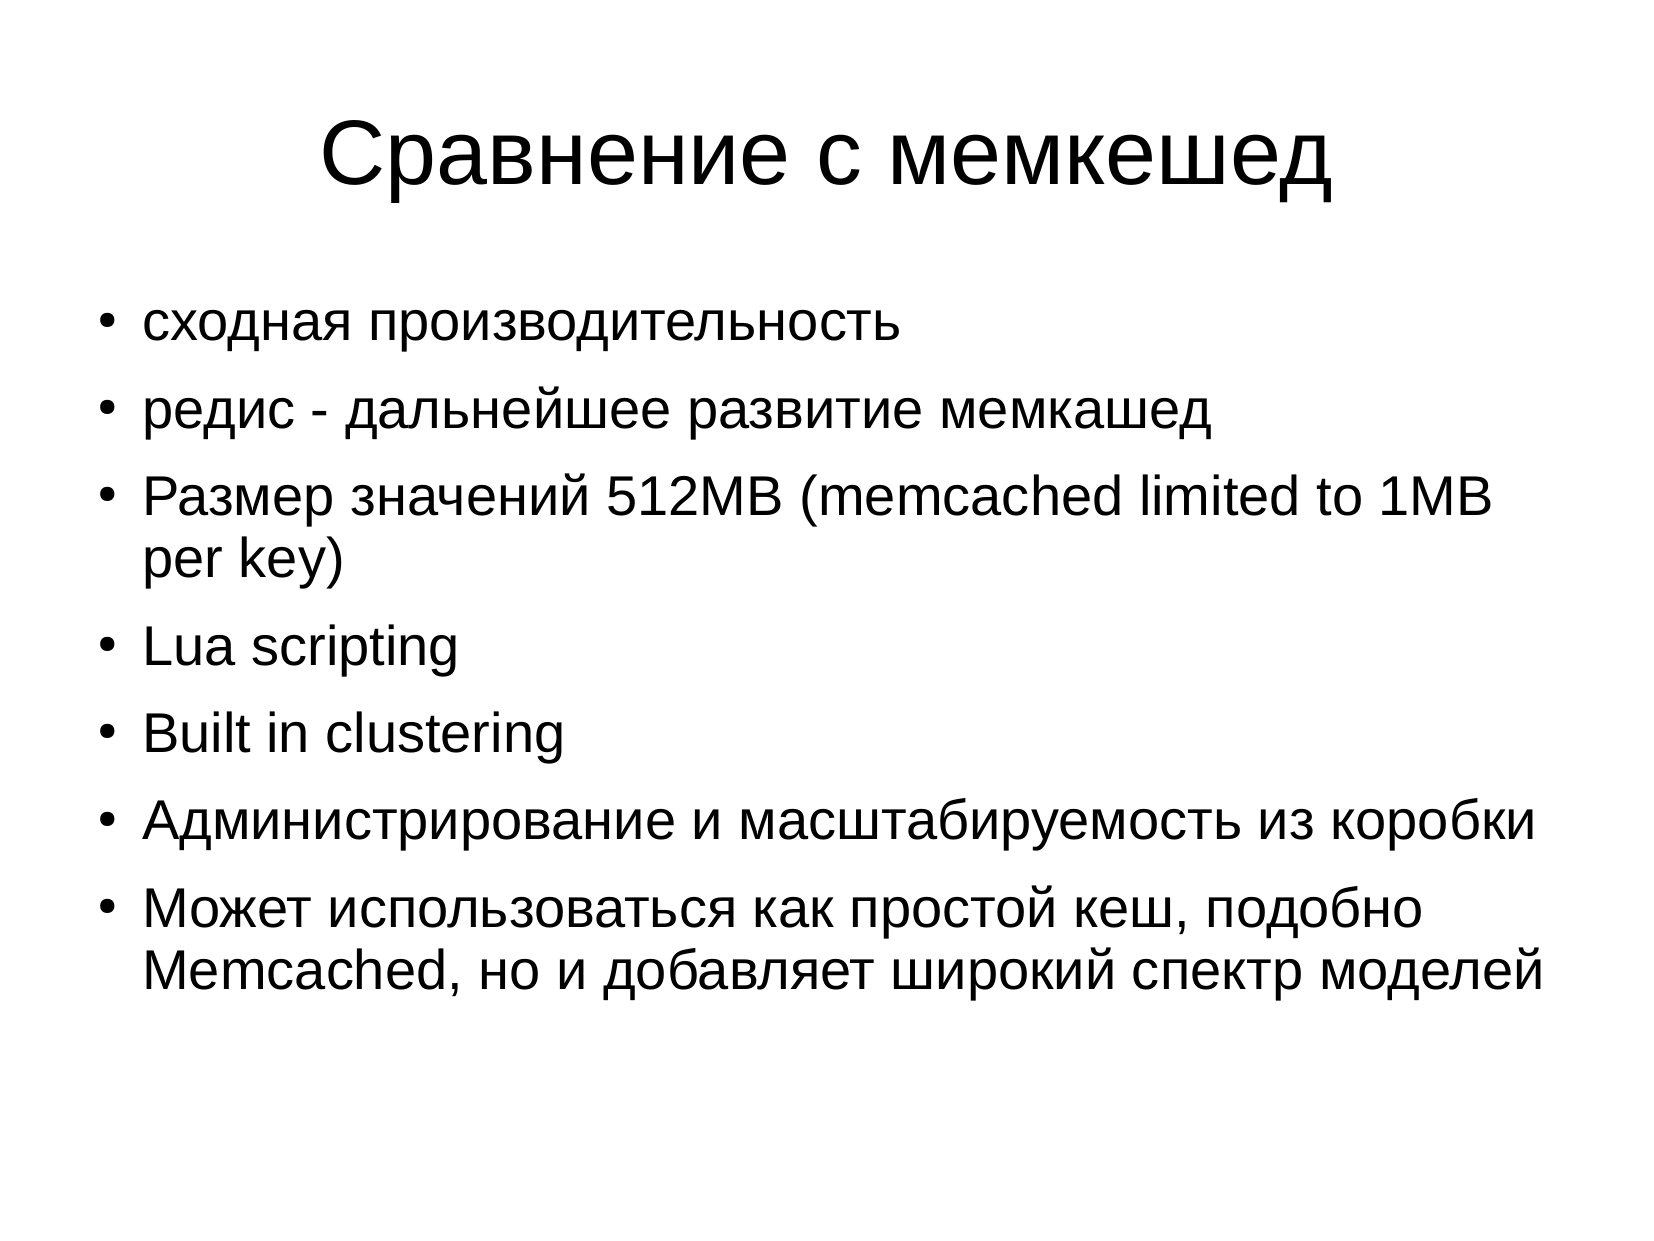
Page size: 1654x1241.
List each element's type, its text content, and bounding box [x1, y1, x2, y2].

list сходная производительность редис - дальнейшее развитие мемкашед Размер значений 512MB (memcached limited to 1MB per key) Lua scripting Built in clustering Администрирование и масштабируемость из коробки Может использоваться как простой кеш, подобно Memcached, но и добавляет широкий спектр моделей [82, 290, 1571, 1010]
title Сравнение с мемкешед [82, 49, 1571, 257]
